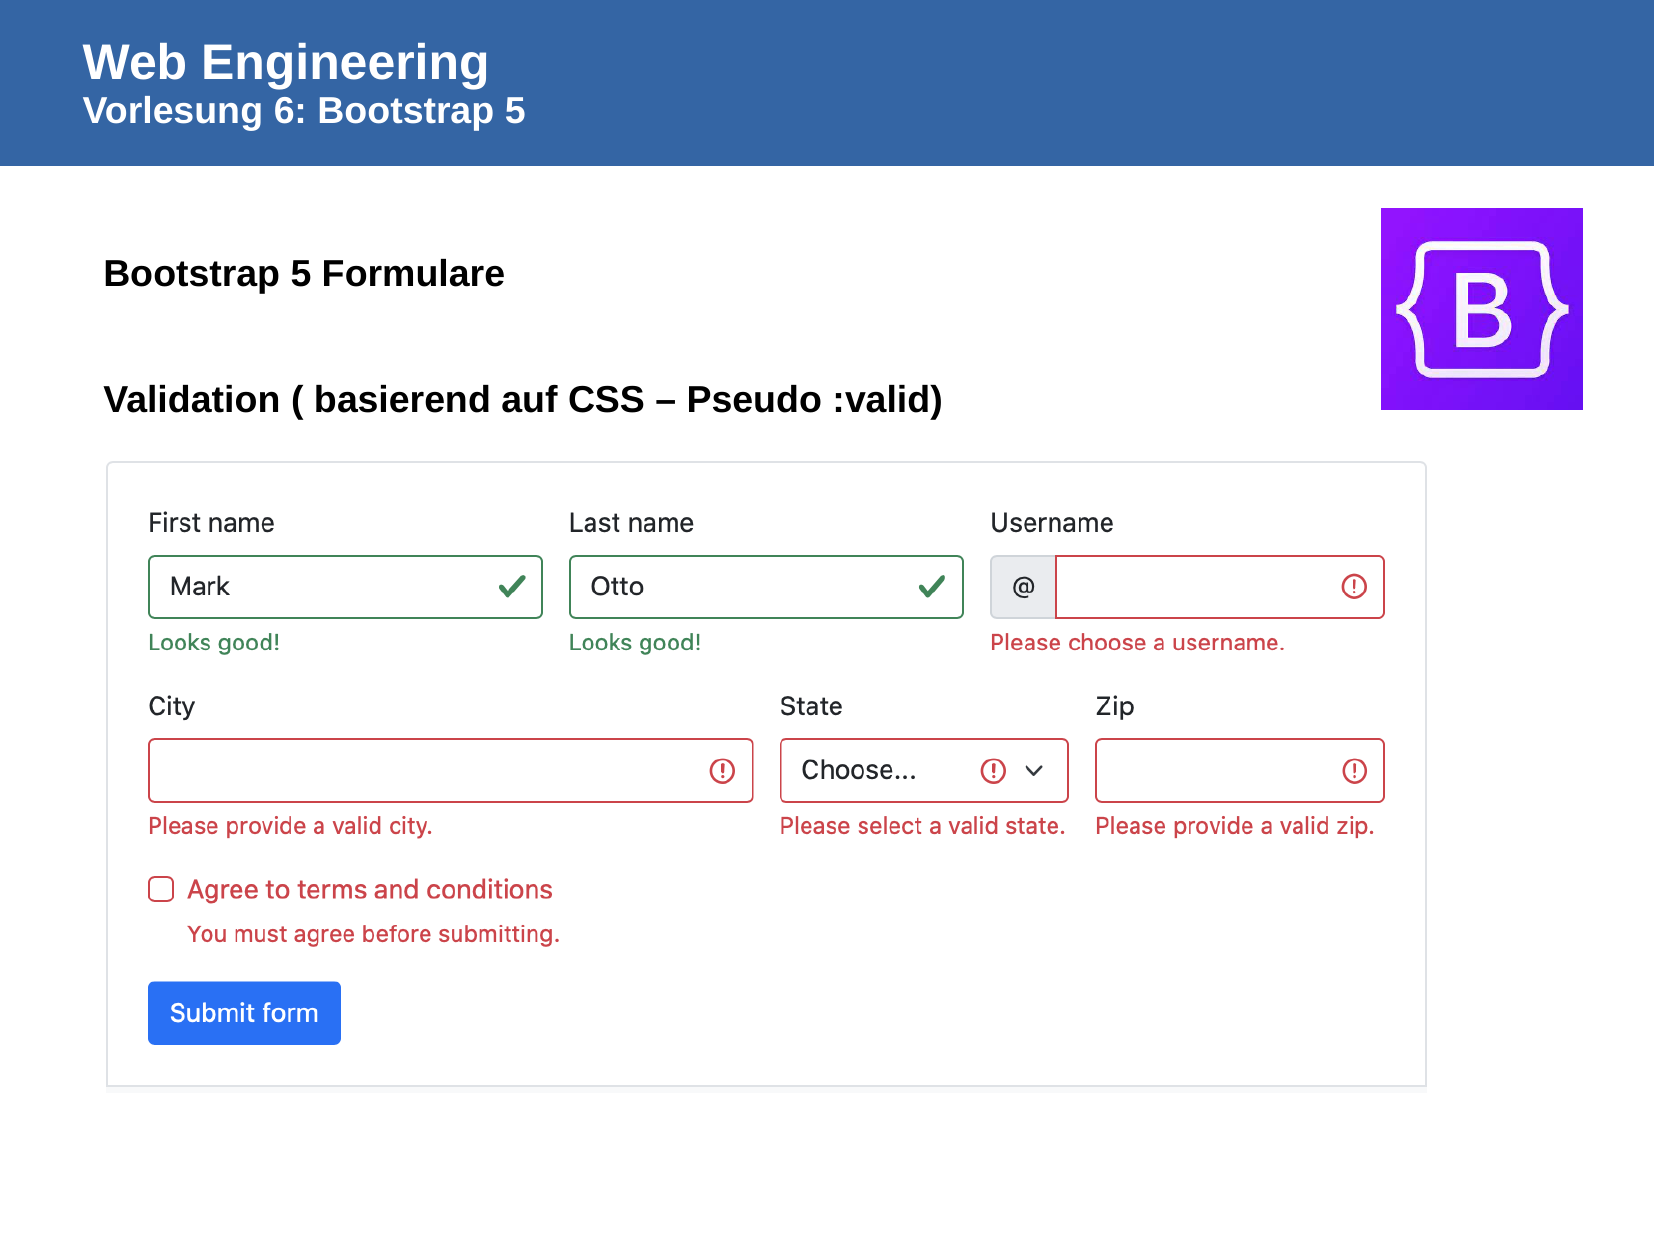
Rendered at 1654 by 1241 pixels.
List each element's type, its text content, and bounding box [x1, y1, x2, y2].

title Web Engineering Vorlesung 6: Bootstrap 5 [82, 0, 1571, 166]
picture [100, 454, 1435, 1093]
text_box Bootstrap 5 Formulare Validation ( basierend auf CSS – Pseudo :valid) [88, 224, 1595, 1241]
picture [1381, 208, 1583, 410]
